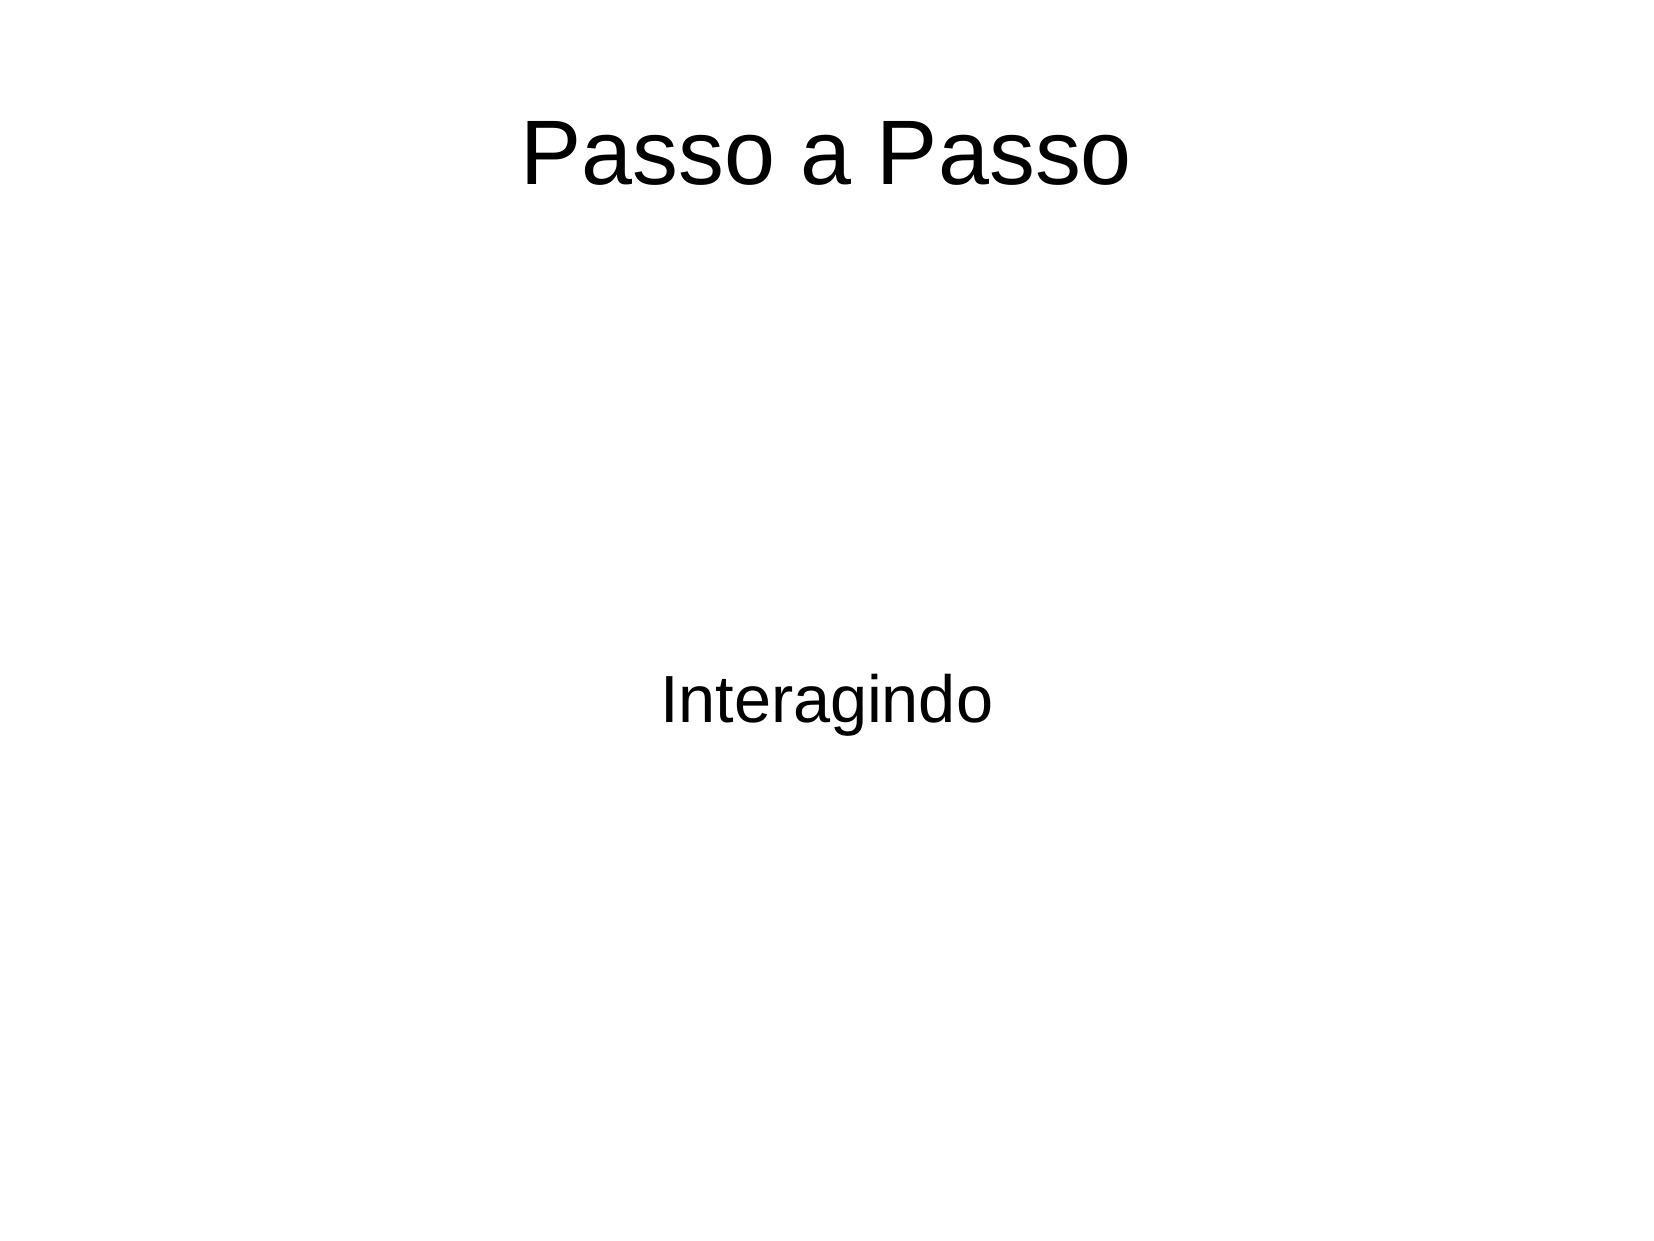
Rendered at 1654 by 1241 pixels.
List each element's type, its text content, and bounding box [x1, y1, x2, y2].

subtitle Interagindo [82, 297, 1571, 1102]
title Passo a Passo [82, 56, 1571, 250]
